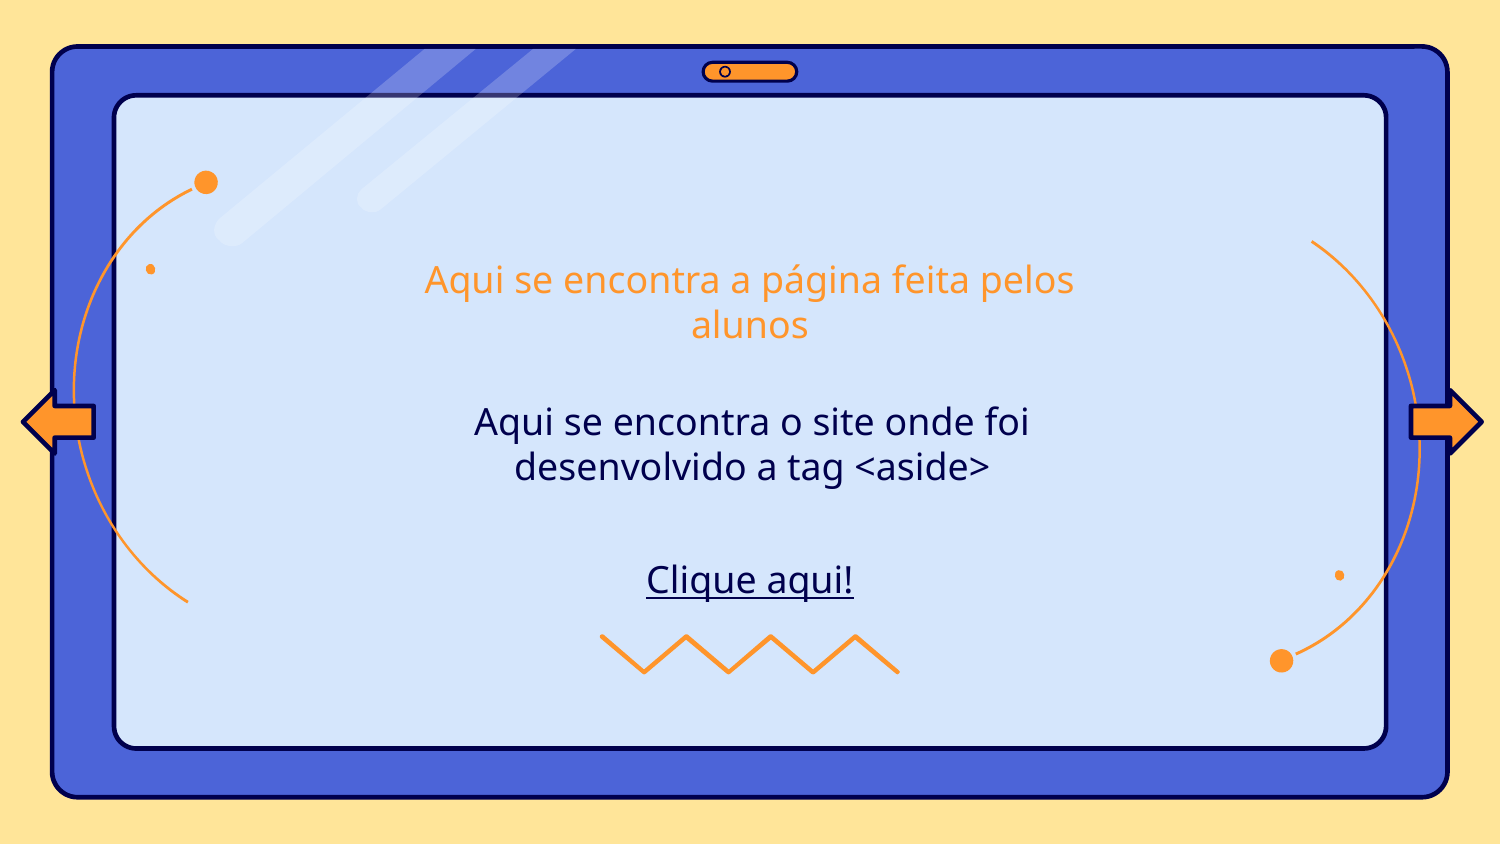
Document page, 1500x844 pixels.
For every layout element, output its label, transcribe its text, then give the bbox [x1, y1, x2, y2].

title Aqui se encontra a página feita pelos alunos [408, 243, 1092, 359]
title Aqui se encontra o site onde foi desenvolvido a tag <aside> [411, 348, 1094, 533]
text_box [599, 634, 900, 675]
text_box [1295, 240, 1482, 656]
text_box [1269, 649, 1294, 673]
text_box [194, 170, 218, 195]
text_box [1334, 570, 1345, 581]
text_box [22, 187, 193, 604]
text_box [145, 264, 156, 275]
subtitle Clique aqui! [408, 555, 1092, 612]
